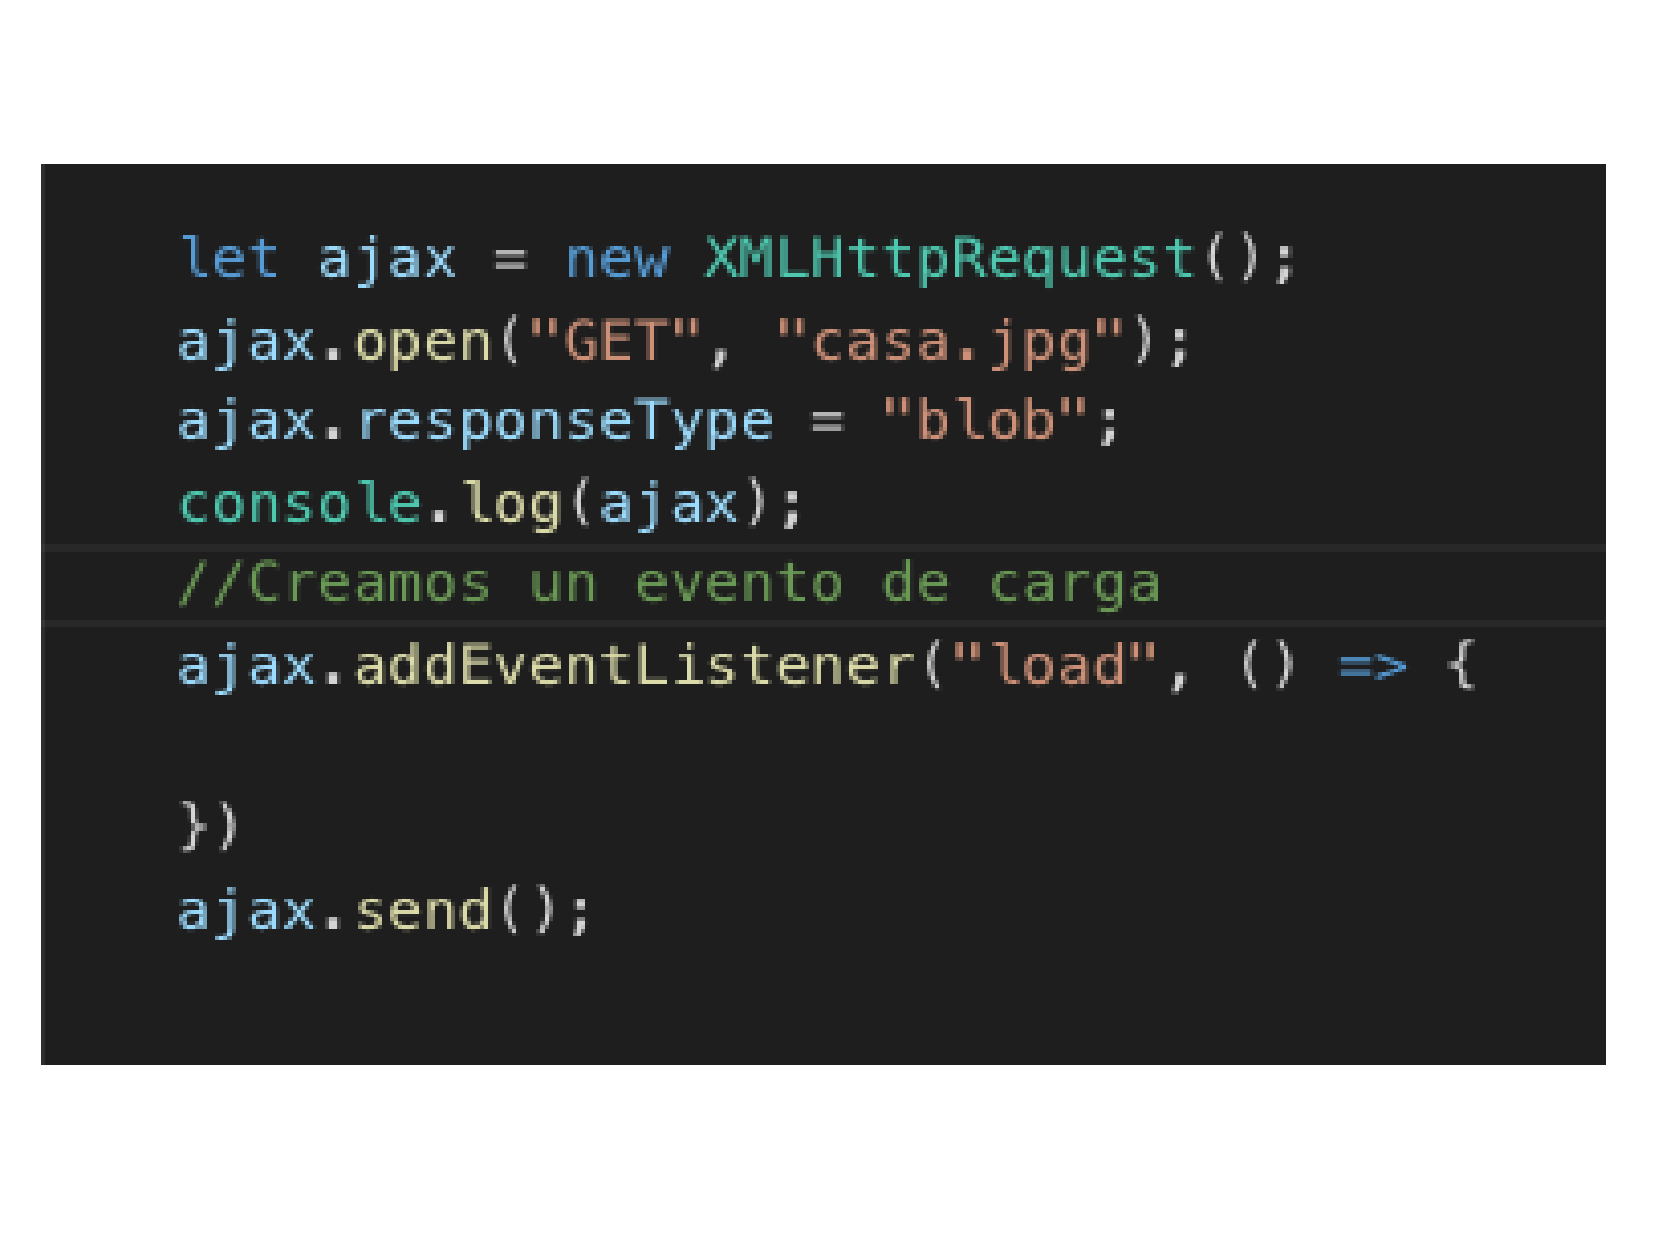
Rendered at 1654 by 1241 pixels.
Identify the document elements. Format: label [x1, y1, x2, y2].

picture [41, 164, 1606, 1066]
